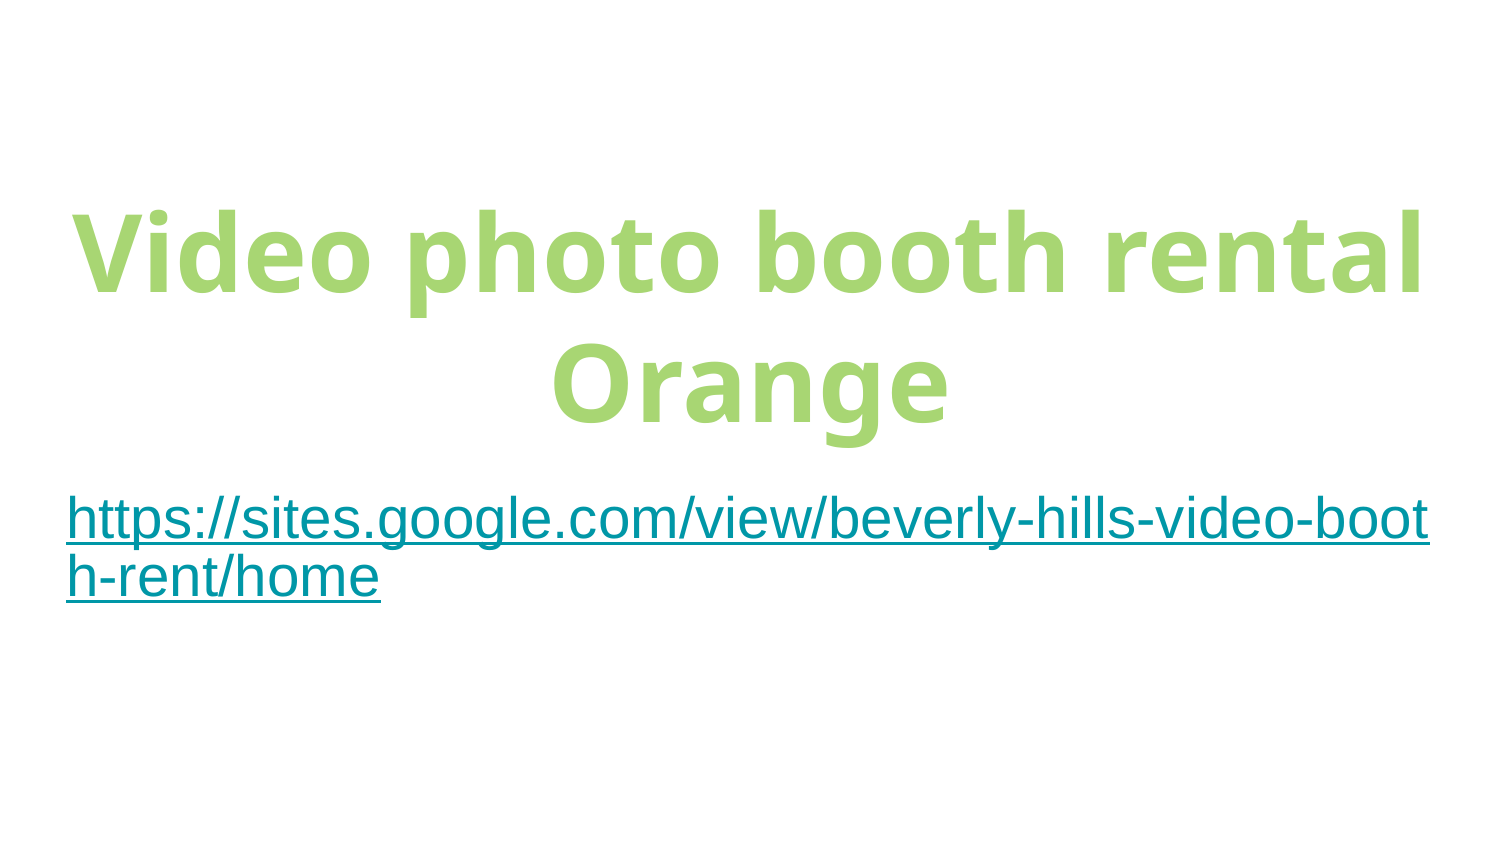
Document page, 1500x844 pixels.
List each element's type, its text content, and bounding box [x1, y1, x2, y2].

title Video photo booth rental Orange [51, 122, 1449, 459]
subtitle https://sites.google.com/view/beverly-hills-video-booth-rent/home [51, 464, 1449, 595]
